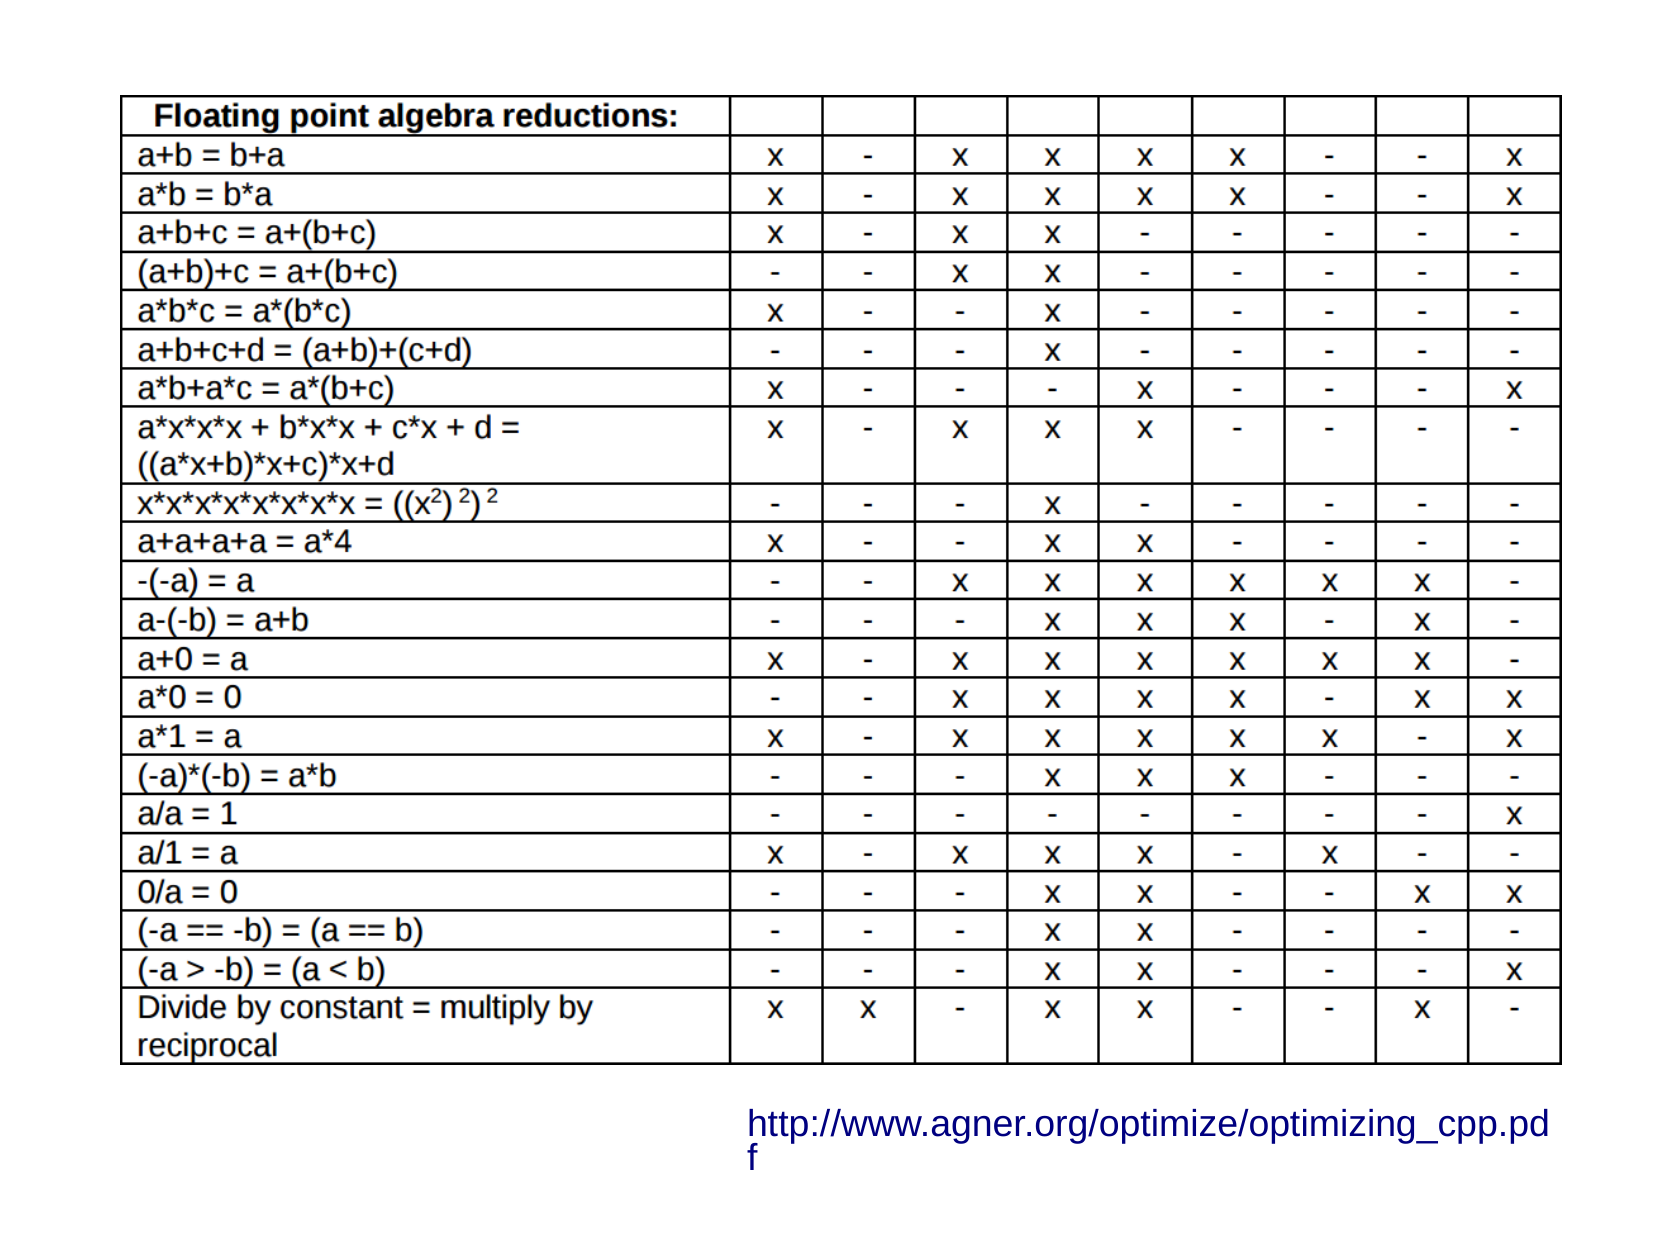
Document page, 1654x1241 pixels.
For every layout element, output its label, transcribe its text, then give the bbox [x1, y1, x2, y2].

text_box http://www.agner.org/optimize/optimizing_cpp.pdf [732, 1095, 1576, 1152]
picture [120, 95, 1562, 1066]
